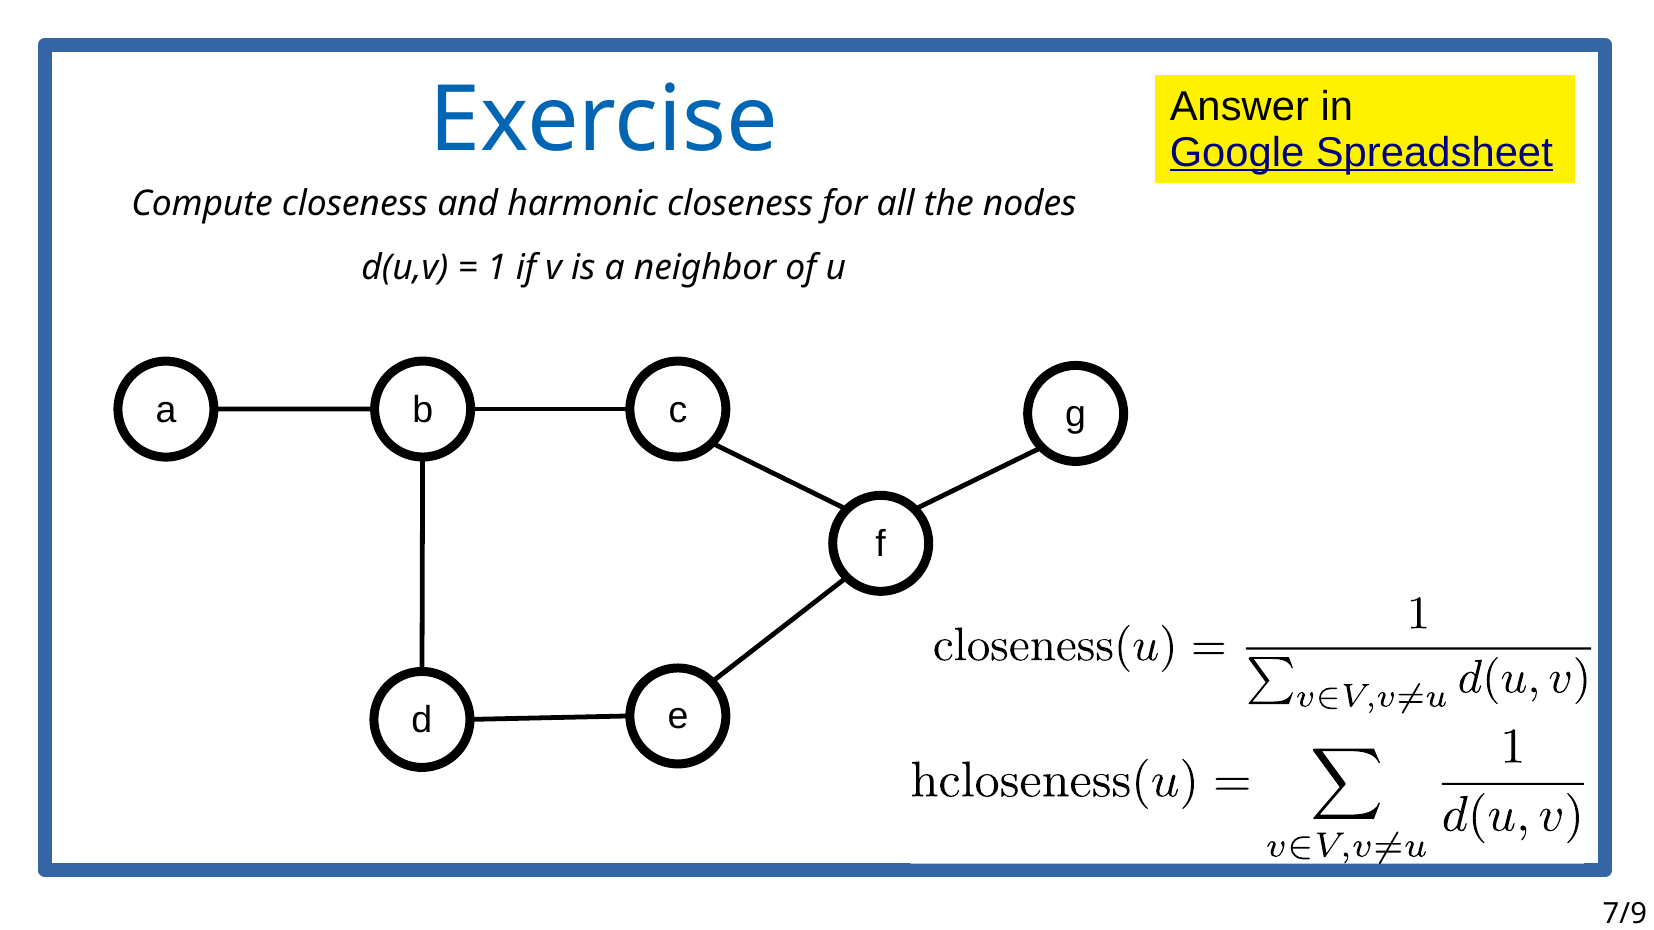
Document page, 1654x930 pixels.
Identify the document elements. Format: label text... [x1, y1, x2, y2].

text_box e [629, 667, 726, 764]
text_box [910, 729, 1584, 865]
text_box g [1027, 365, 1124, 462]
text_box Answer in Google Spreadsheet [1155, 75, 1576, 183]
text_box c [629, 361, 726, 458]
list Compute closeness and harmonic closeness for all the nodes d(u,v) = 1 if v is a neighbor of u [82, 177, 1126, 293]
text_box f [832, 495, 929, 592]
text_box [932, 596, 1592, 714]
text_box a [117, 361, 214, 458]
text_box b [374, 361, 471, 457]
title Exercise [82, 52, 1126, 177]
text_box d [373, 671, 470, 768]
